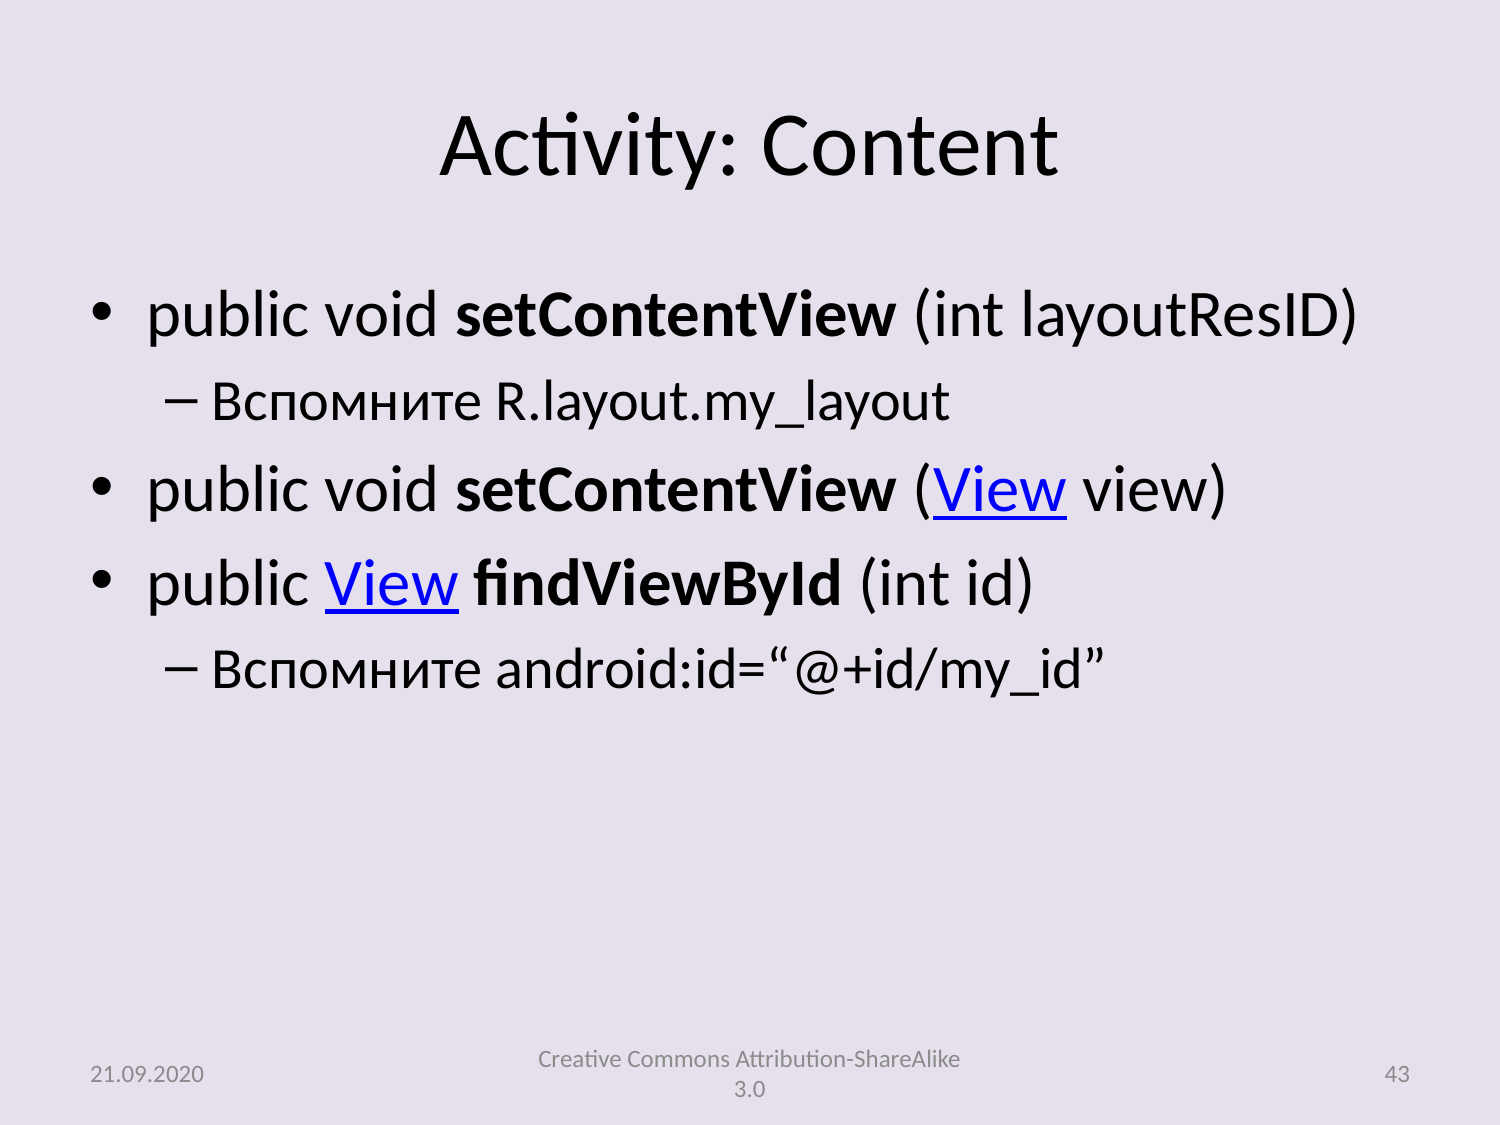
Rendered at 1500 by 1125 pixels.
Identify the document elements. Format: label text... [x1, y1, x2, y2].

title Activity: Content [75, 45, 1425, 233]
list public void setContentView (int layoutResID) Вспомните R.layout.my_layout public void setContentView (View view) public View findViewById (int id) Вспомните android:id=“@+id/my_id” [75, 262, 1425, 1005]
